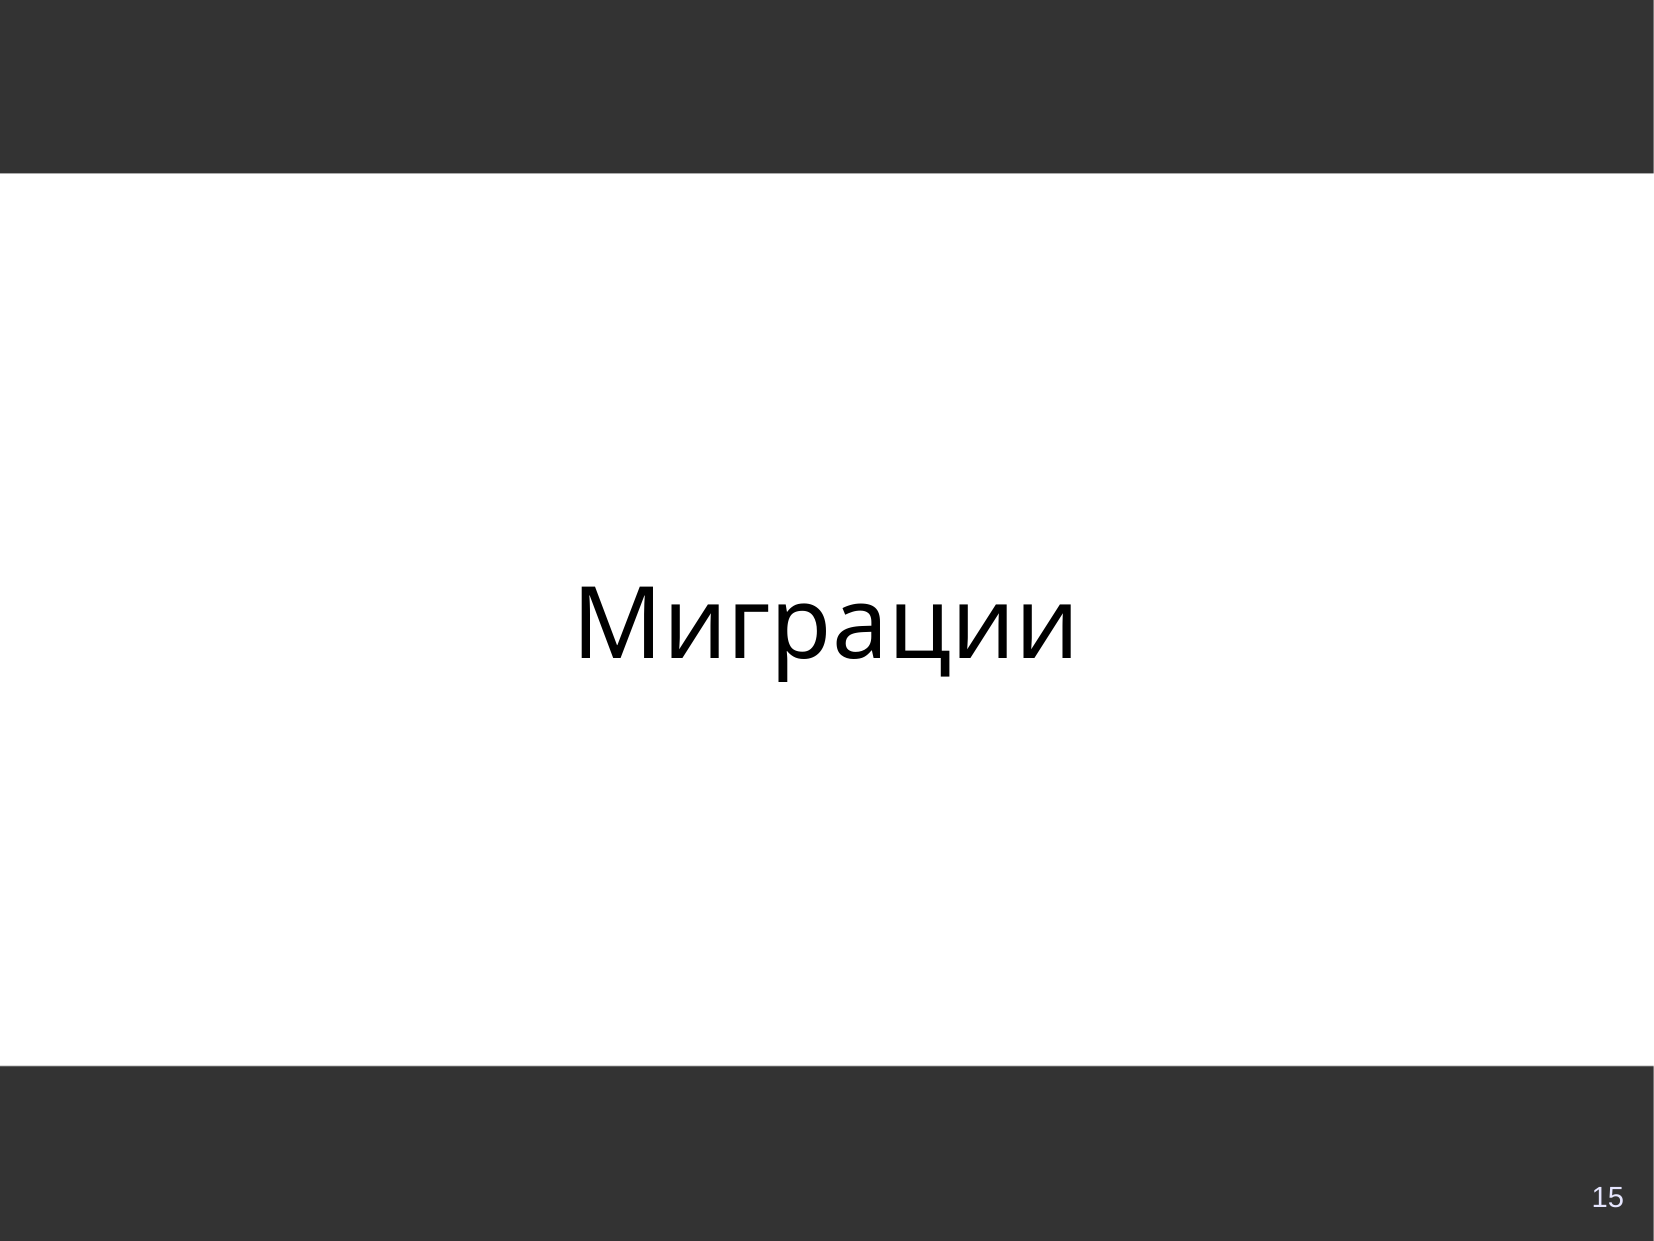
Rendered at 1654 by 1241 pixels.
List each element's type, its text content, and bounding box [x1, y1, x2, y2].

title Миграции [29, 214, 1625, 1027]
picture [0, 0, 1654, 1241]
